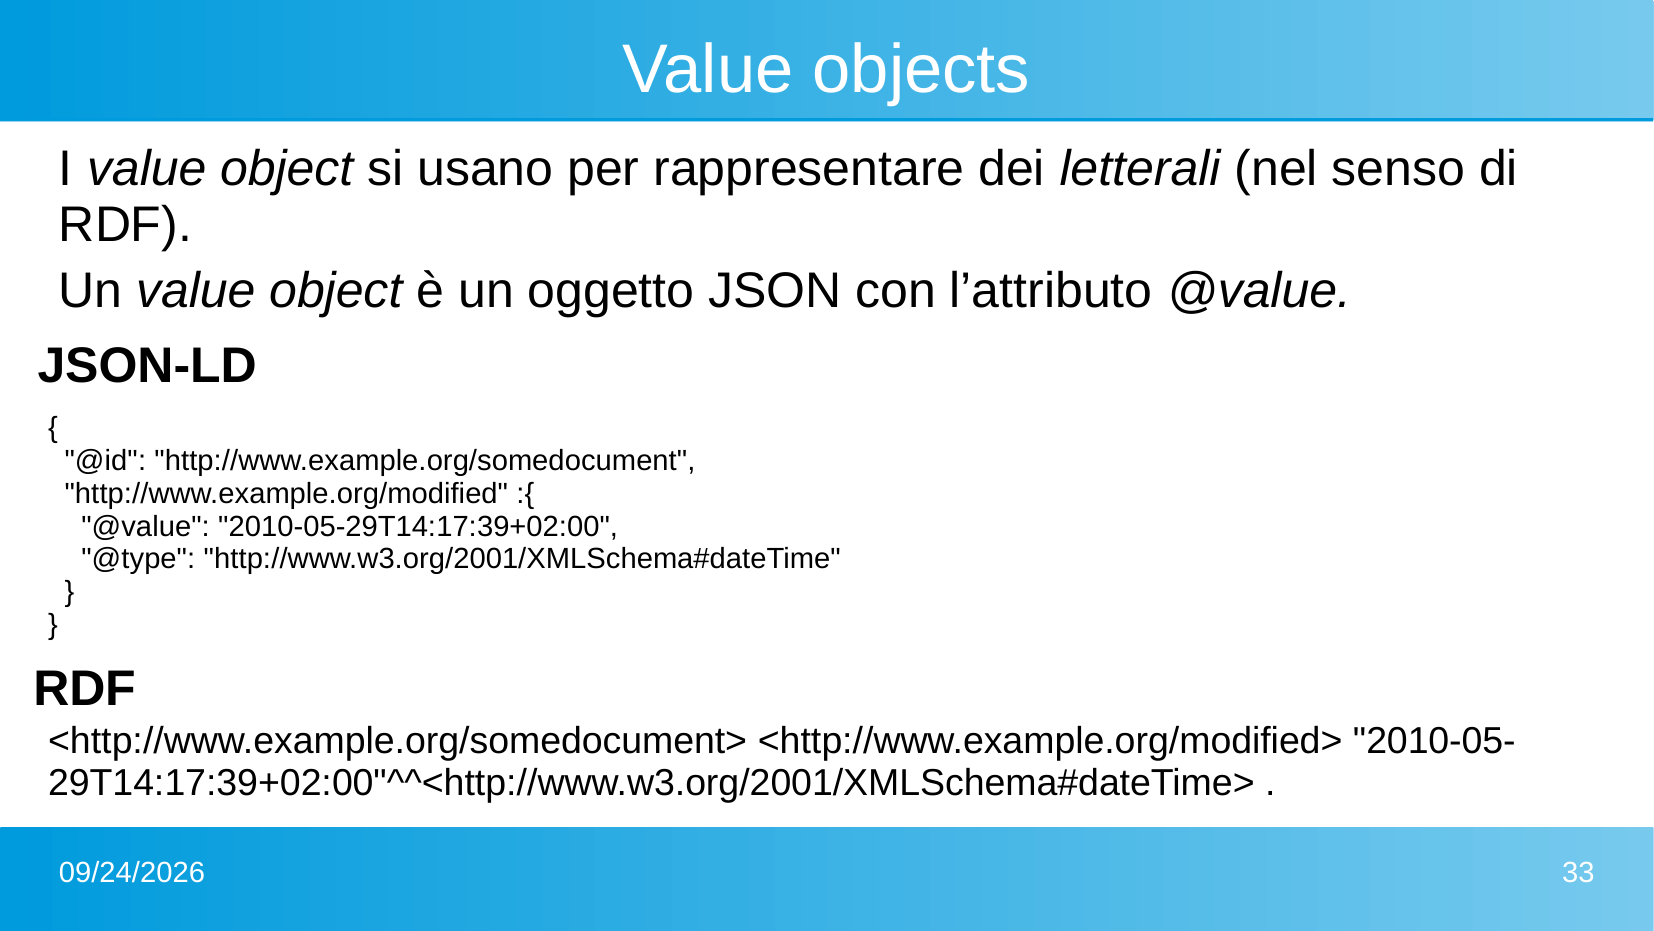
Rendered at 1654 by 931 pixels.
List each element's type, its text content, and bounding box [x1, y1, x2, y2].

text_box <http://www.example.org/somedocument> <http://www.example.org/modified> "2010-05-29T14:17:39+02:00"^^<http://www.w3.org/2001/XMLSchema#dateTime> . [33, 735, 1571, 826]
list RDF [33, 659, 1625, 735]
text_box { "@id": "http://www.example.org/somedocument", "http://www.example.org/modified" :{ "@value": "2010-05-29T14:17:39+02:00", "@type": "http://www.w3.org/2001/XMLSchema#dateTime" } } [33, 403, 1571, 649]
title Value objects [59, 29, 1595, 108]
list I value object si usano per rappresentare dei letterali (nel senso di RDF). [59, 140, 1651, 277]
list JSON-LD [37, 337, 1629, 413]
list Un value object è un oggetto JSON con l’attributo @value. [58, 262, 1650, 338]
